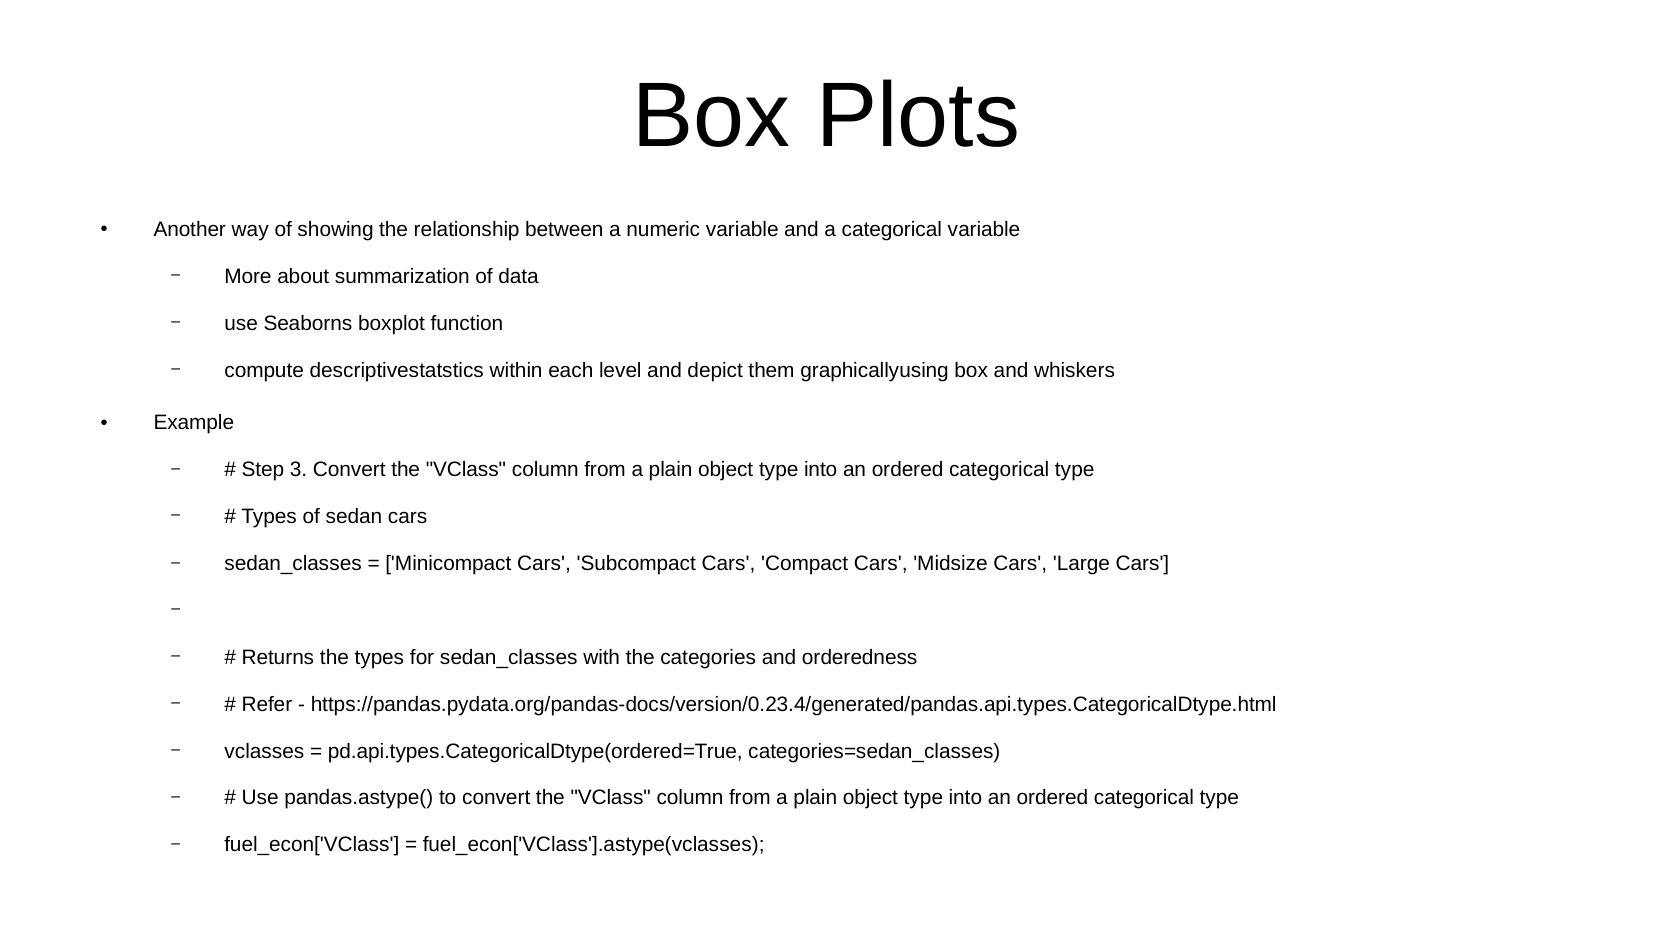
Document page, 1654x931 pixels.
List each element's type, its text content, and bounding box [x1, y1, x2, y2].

title Box Plots [82, 37, 1571, 193]
list Another way of showing the relationship between a numeric variable and a categorical variable More about summarization of data use Seaborns boxplot function compute descriptivestatstics within each level and depict them graphicallyusing box and whiskers Example # Step 3. Convert the "VClass" column from a plain object type into an ordered categorical type # Types of sedan cars sedan_classes = ['Minicompact Cars', 'Subcompact Cars', 'Compact Cars', 'Midsize Cars', 'Large Cars'] # Returns the types for sedan_classes with the categories and orderedness # Refer - https://pandas.pydata.org/pandas-docs/version/0.23.4/generated/pandas.api.types.CategoricalDtype.html vclasses = pd.api.types.CategoricalDtype(ordered=True, categories=sedan_classes) # Use pandas.astype() to convert the "VClass" column from a plain object type into an ordered categorical type fuel_econ['VClass'] = fuel_econ['VClass'].astype(vclasses); [82, 217, 1621, 901]
